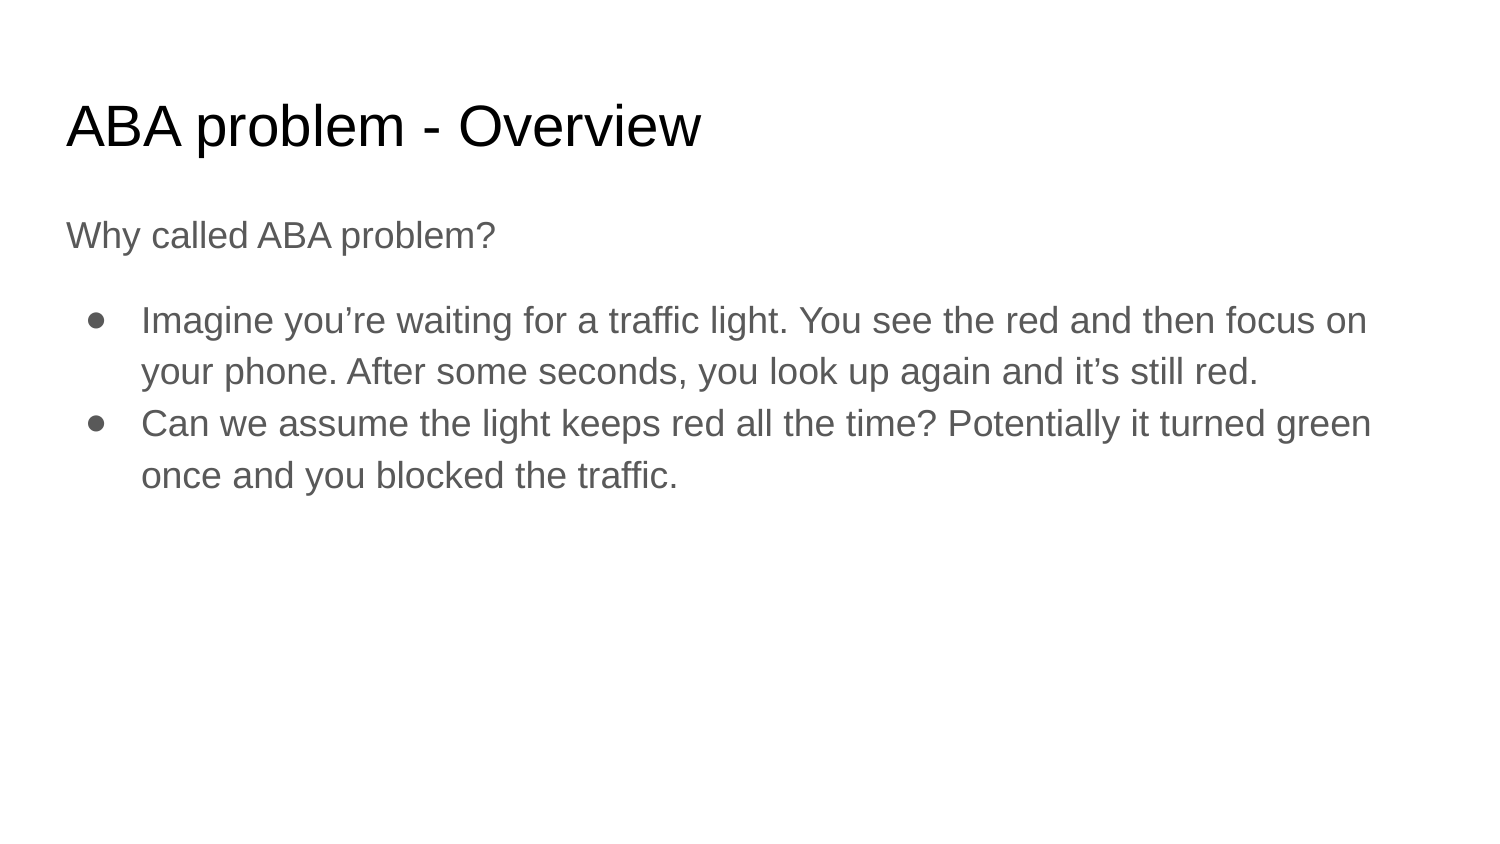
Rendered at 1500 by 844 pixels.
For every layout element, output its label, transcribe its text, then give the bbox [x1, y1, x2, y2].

list Why called ABA problem? Imagine you’re waiting for a traffic light. You see the red and then focus on your phone. After some seconds, you look up again and it’s still red. Can we assume the light keeps red all the time? Potentially it turned green once and you blocked the traffic. [51, 189, 1449, 750]
title ABA problem - Overview [51, 72, 1449, 167]
